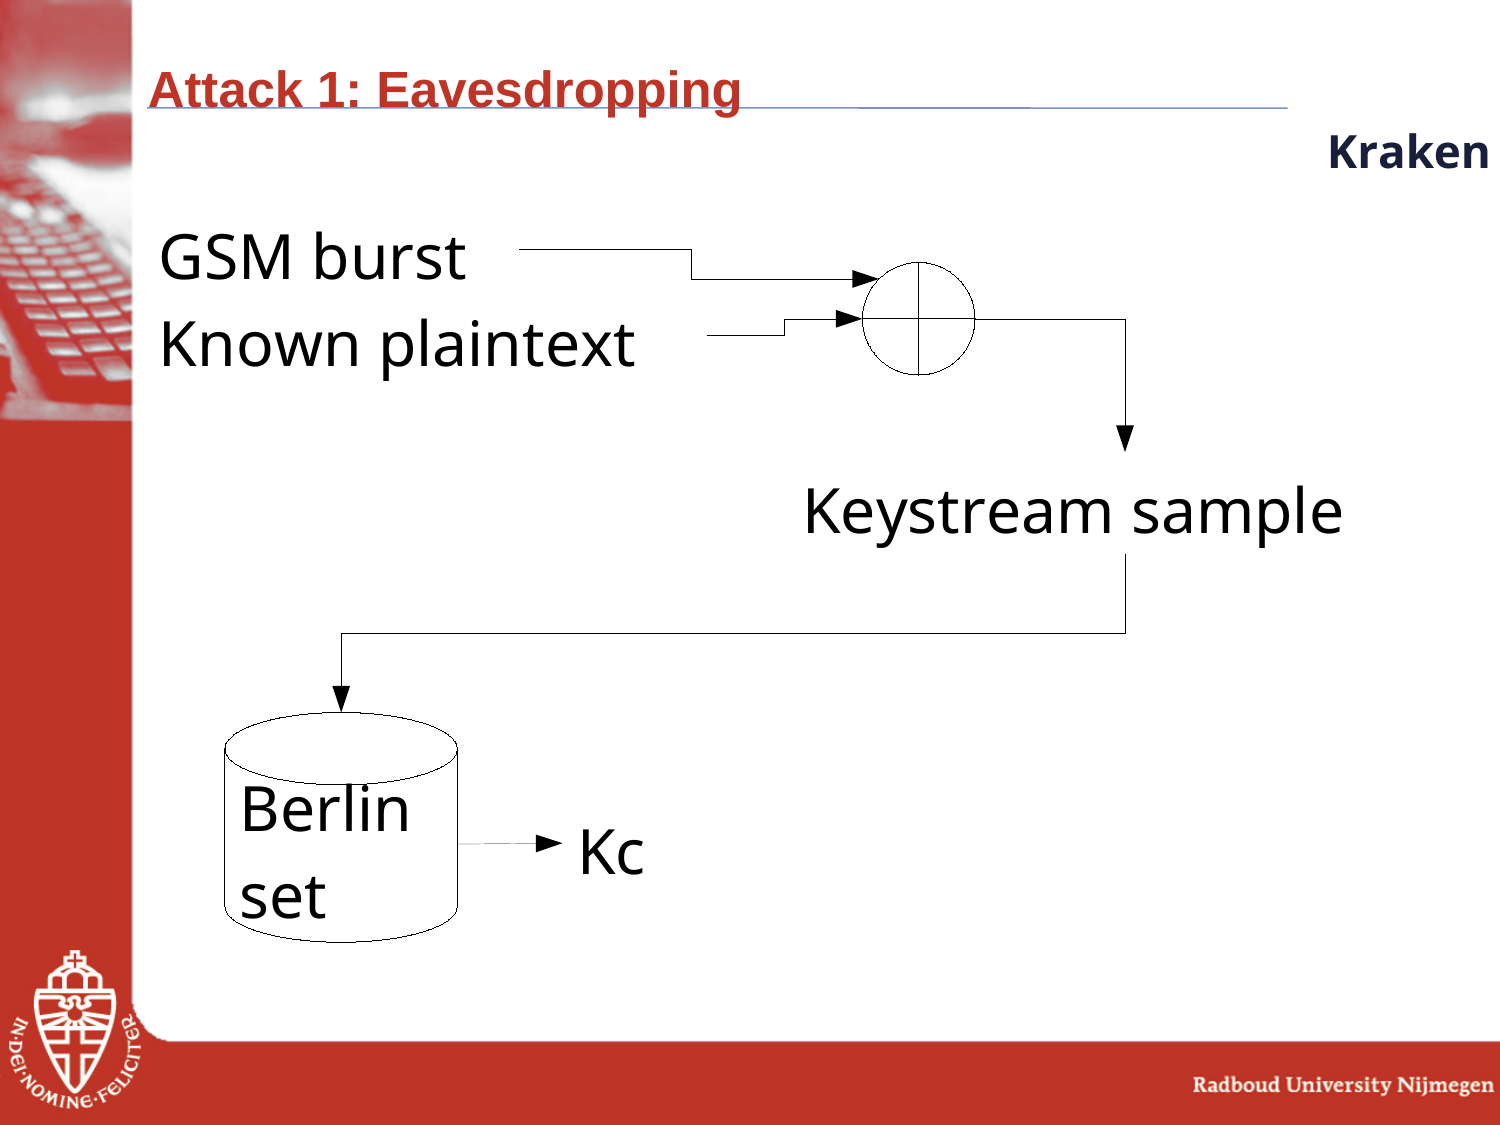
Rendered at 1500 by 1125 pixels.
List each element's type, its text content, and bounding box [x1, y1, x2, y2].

text_box Known plaintext [144, 284, 707, 387]
text_box Kraken [406, 115, 1495, 178]
text_box GSM burst [144, 198, 520, 284]
text_box Berlin set [225, 749, 458, 939]
picture [0, 0, 1500, 1125]
title Attack 1: Eavesdropping [147, 0, 1491, 122]
text_box Keystream sample [787, 452, 1463, 554]
text_box Kc [562, 792, 676, 895]
